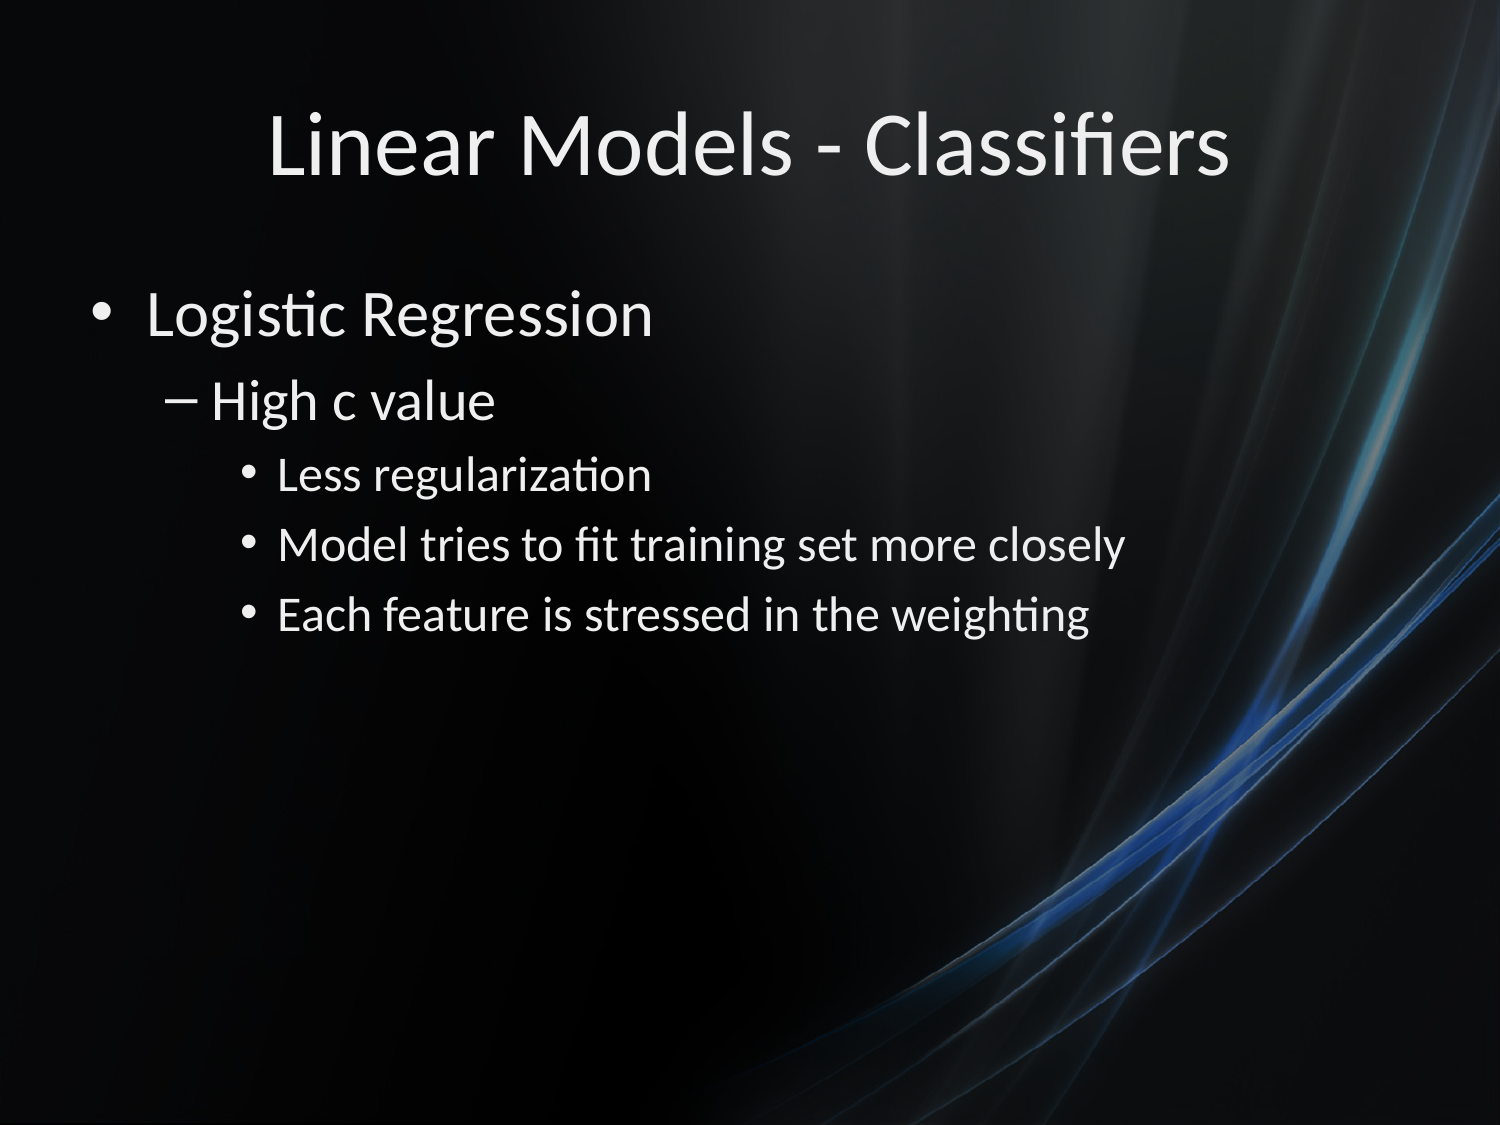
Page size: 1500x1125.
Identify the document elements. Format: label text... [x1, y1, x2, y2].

title Linear Models - Classifiers [75, 45, 1425, 233]
list Logistic Regression High c value Less regularization Model tries to fit training set more closely Each feature is stressed in the weighting [75, 262, 1425, 1005]
picture [0, 0, 1500, 1125]
